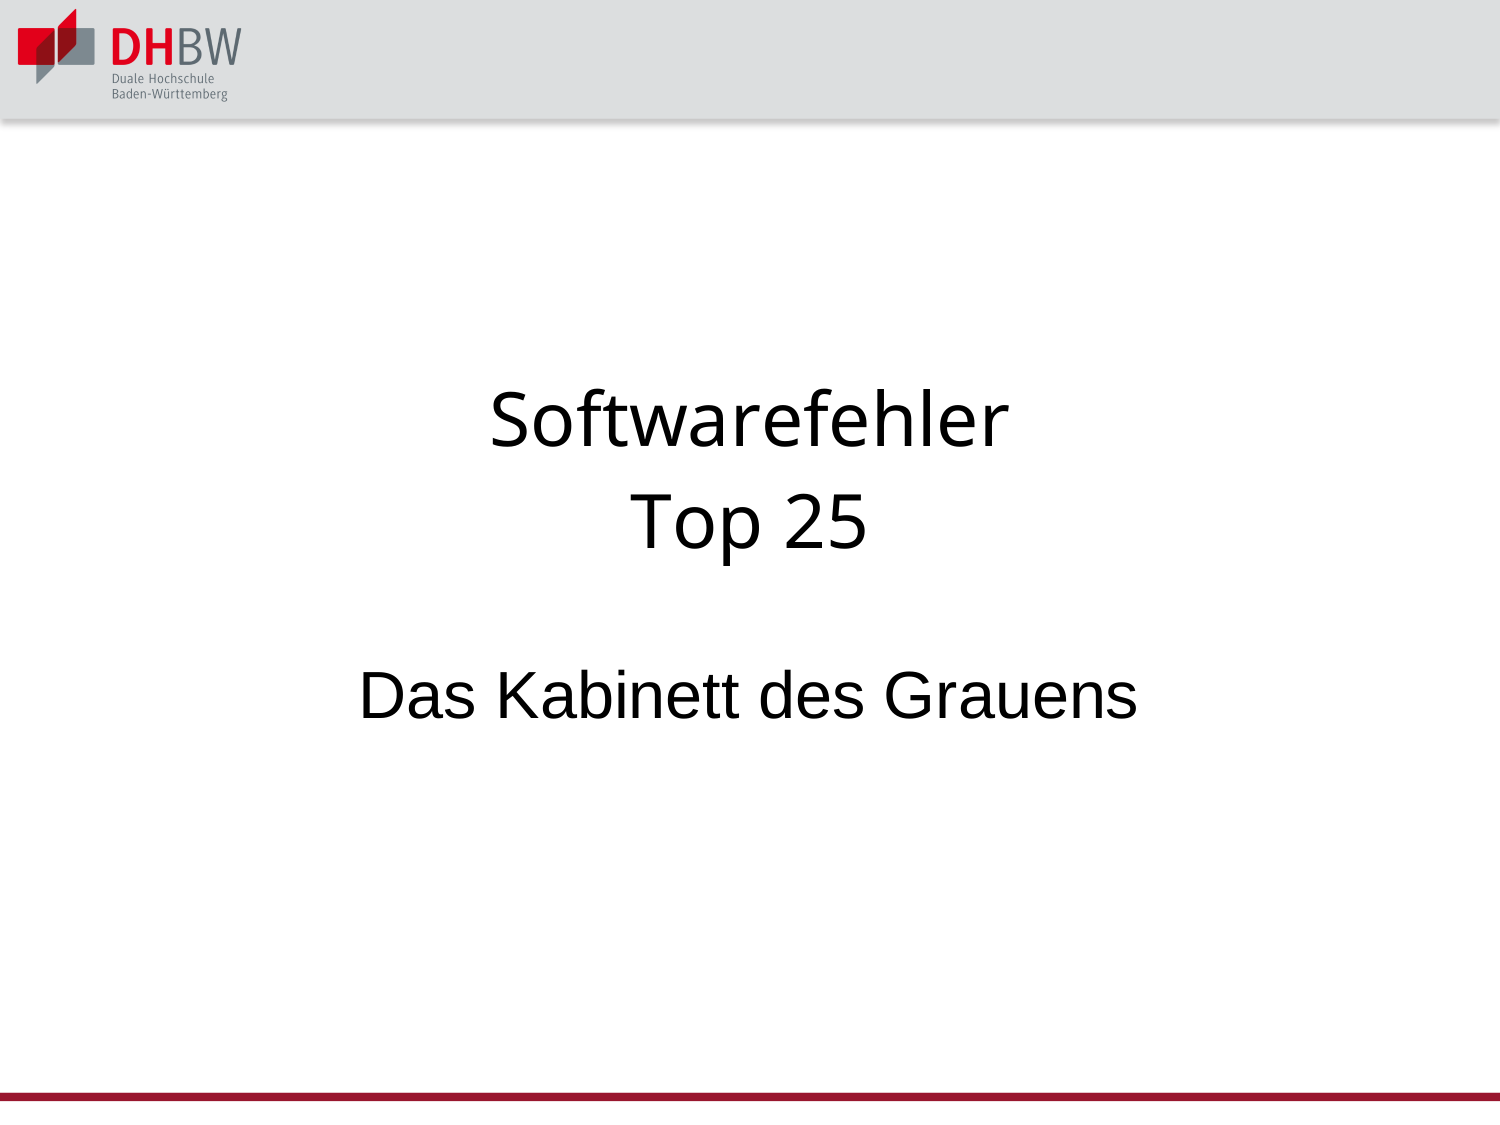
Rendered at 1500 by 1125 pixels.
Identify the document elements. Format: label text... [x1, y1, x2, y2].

picture [0, 0, 1500, 1121]
text_box Das Kabinett des Grauens [250, 645, 1249, 720]
title Softwarefehler Top 25 [112, 355, 1388, 583]
